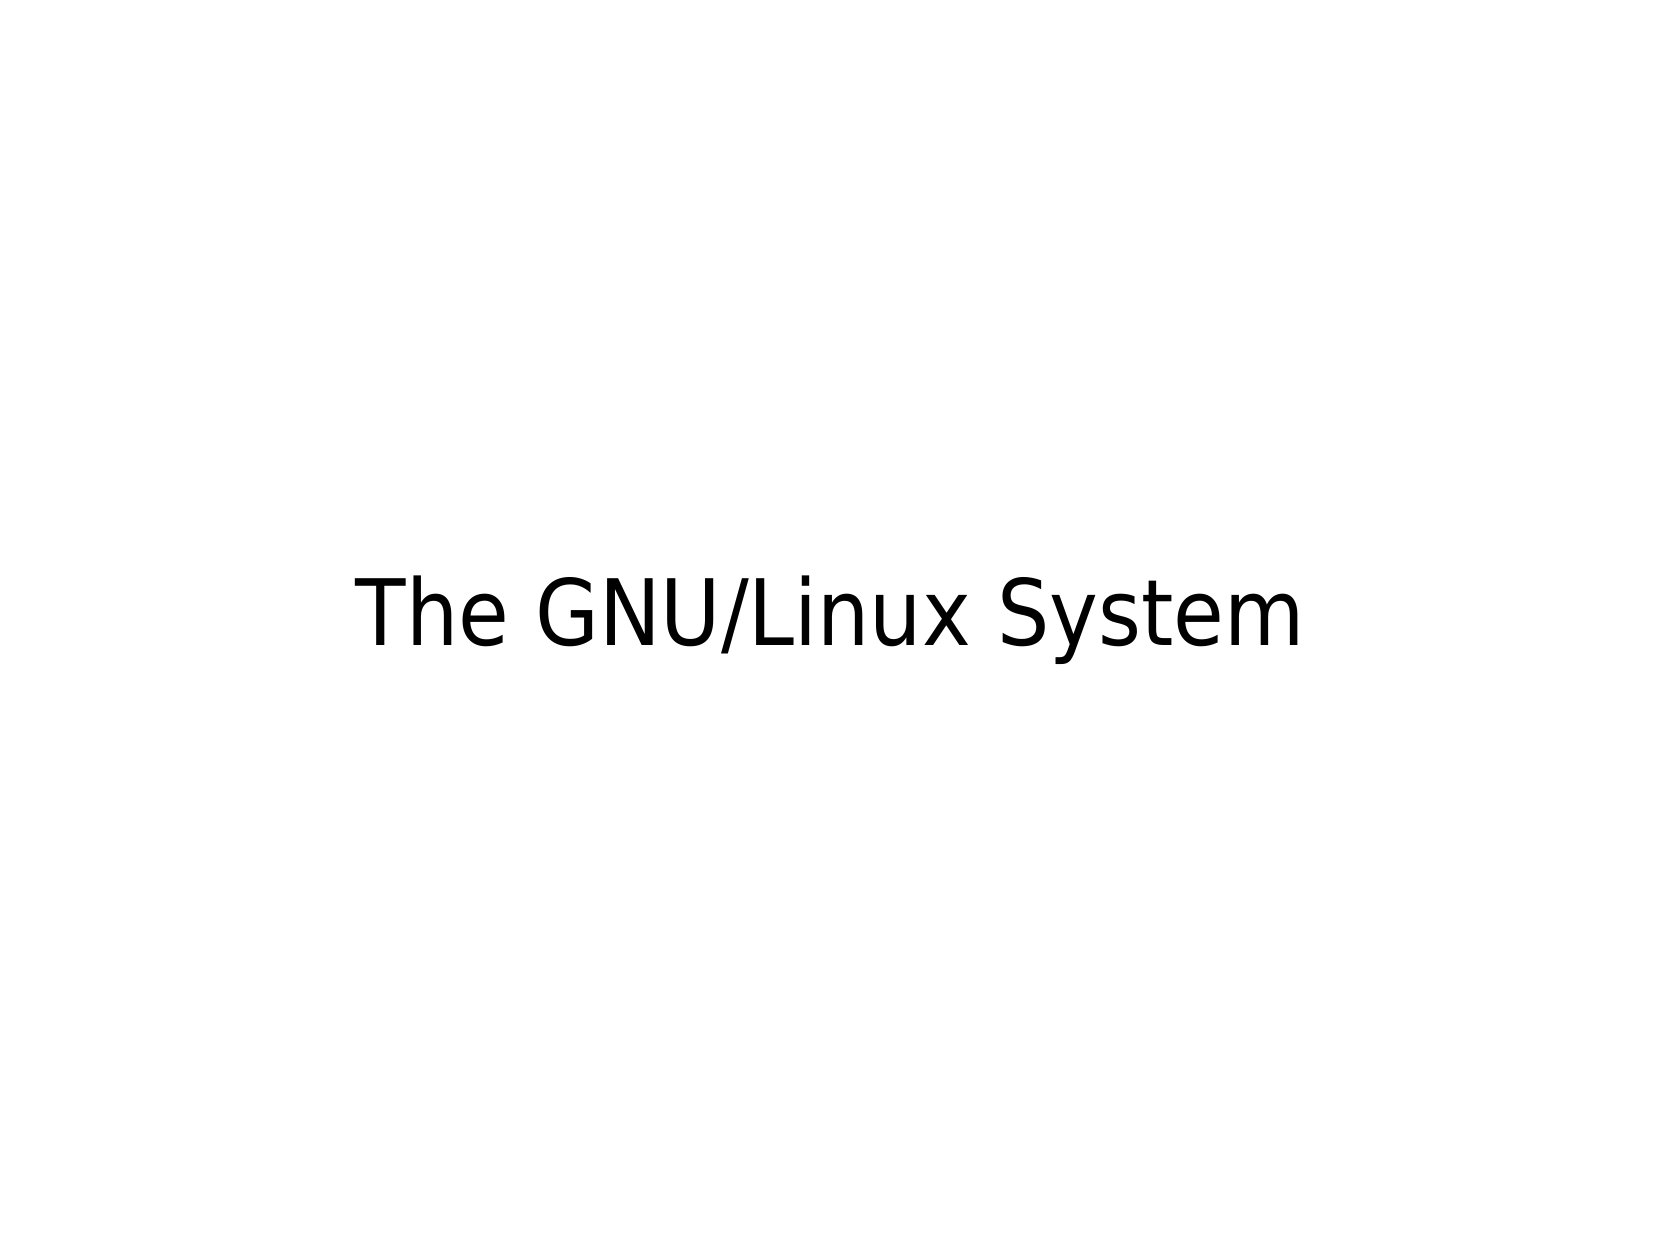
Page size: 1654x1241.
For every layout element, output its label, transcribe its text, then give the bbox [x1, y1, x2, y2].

title The GNU/Linux System [86, 510, 1575, 718]
